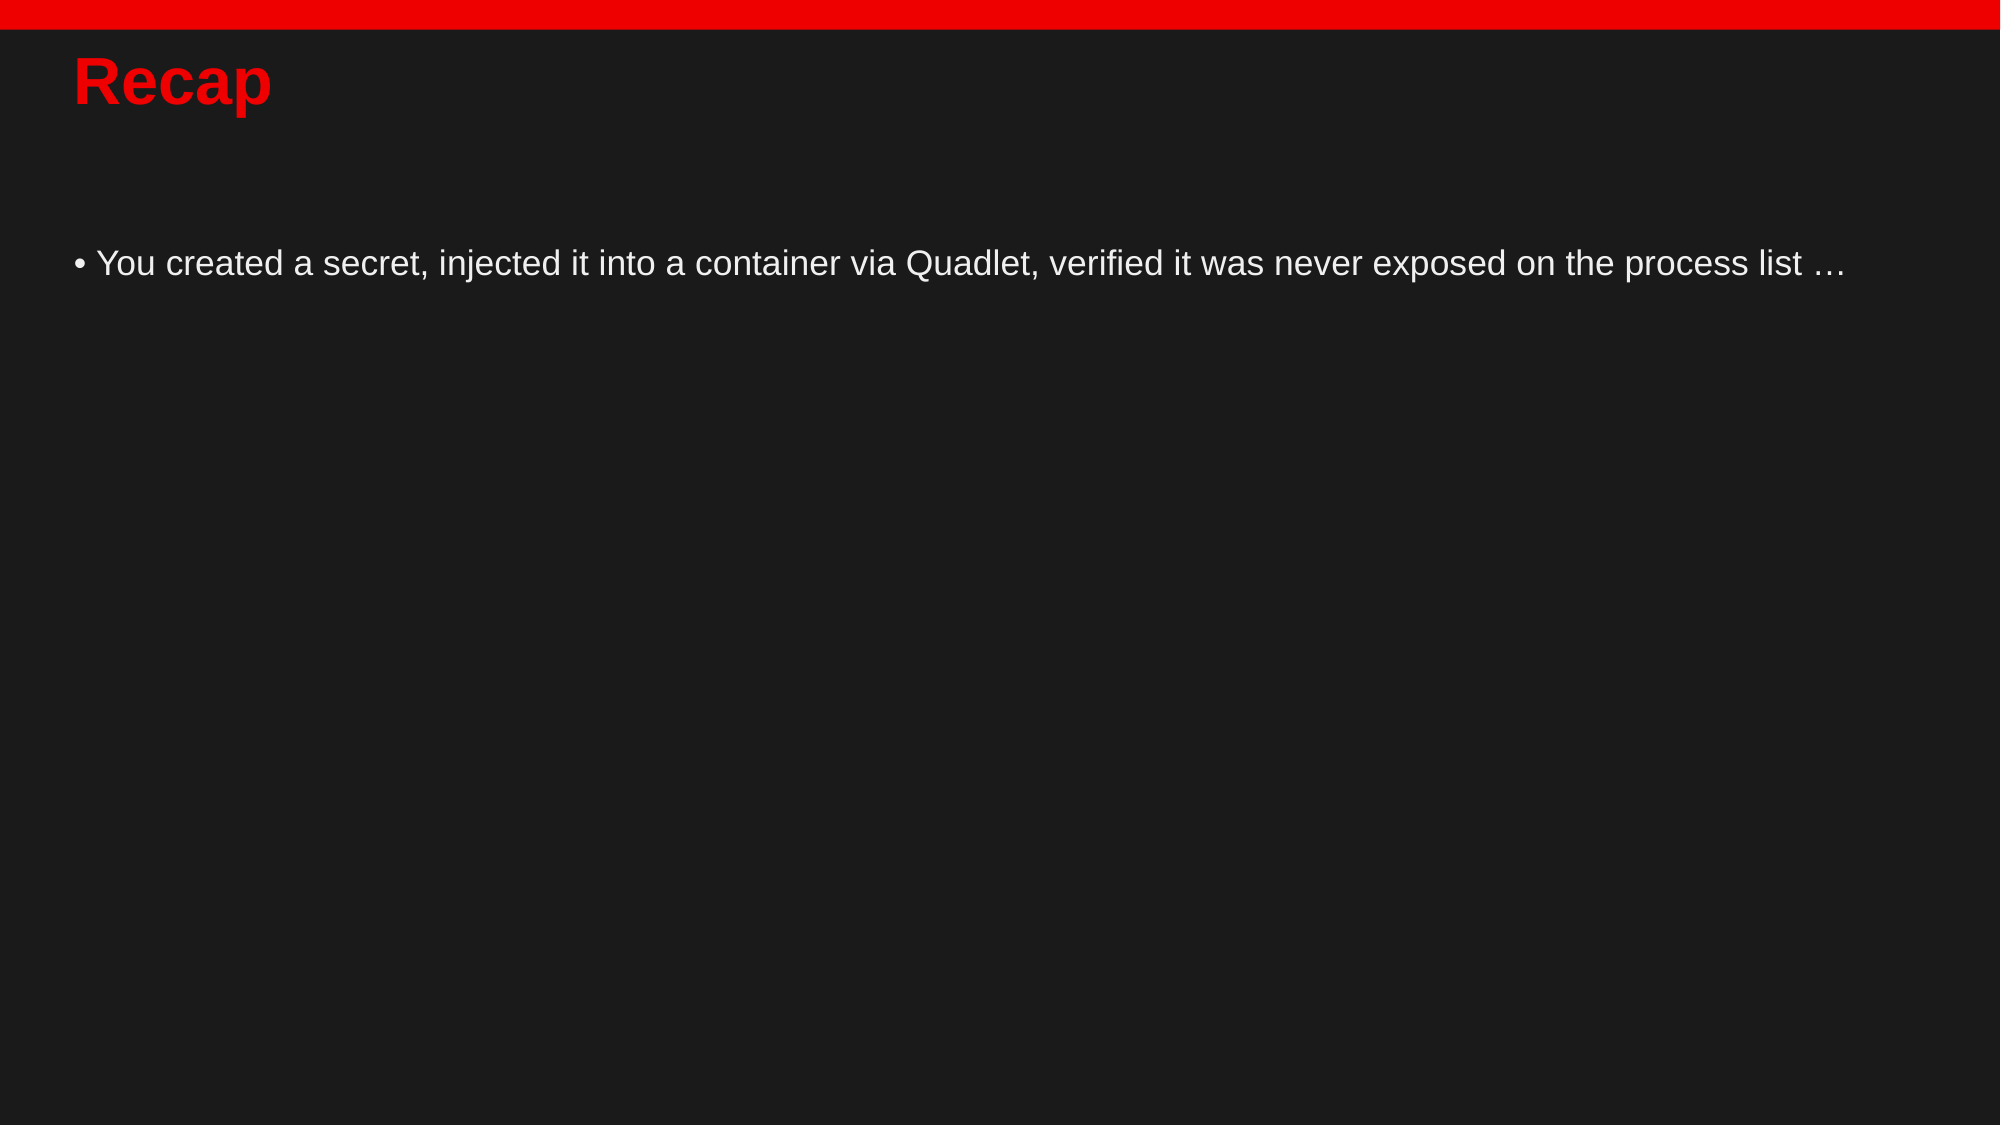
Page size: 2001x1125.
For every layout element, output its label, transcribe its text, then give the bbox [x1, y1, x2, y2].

text_box Recap [59, 36, 1942, 208]
text_box • You created a secret, injected it into a container via Quadlet, verified it was never exposed on the process list … [59, 236, 1942, 1037]
text_box [0, 0, 2001, 30]
